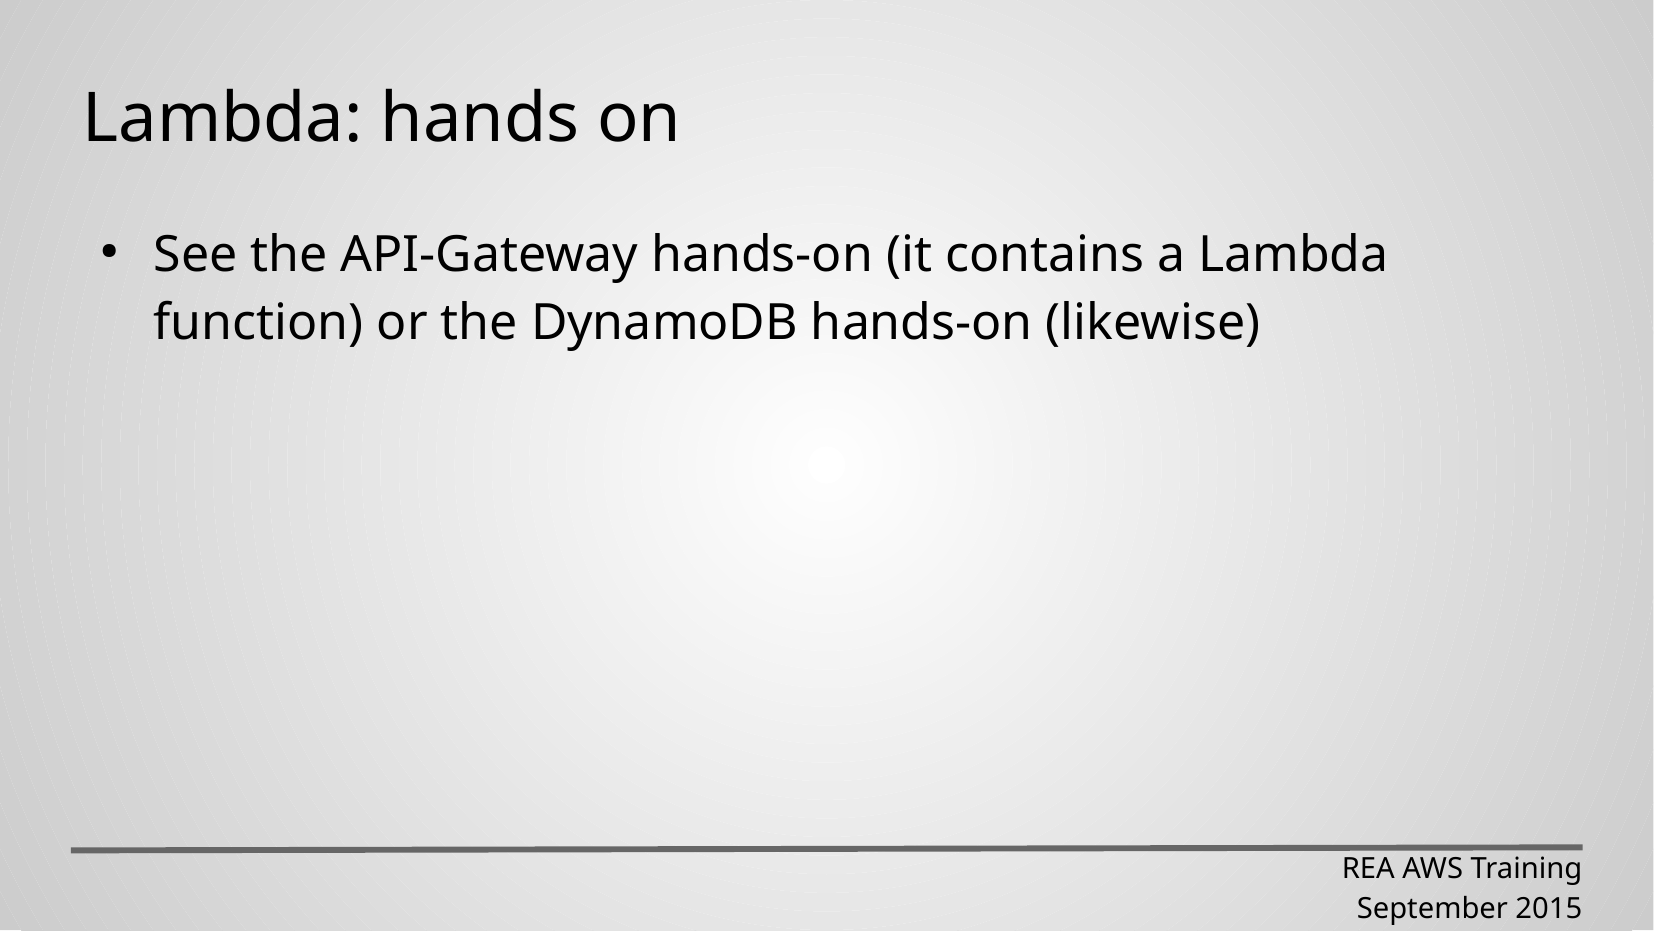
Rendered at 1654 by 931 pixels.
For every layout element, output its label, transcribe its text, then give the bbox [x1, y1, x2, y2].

list See the API-Gateway hands-on (it contains a Lambda function) or the DynamoDB hands-on (likewise) [82, 217, 1571, 827]
title Lambda: hands on [82, 37, 1571, 193]
